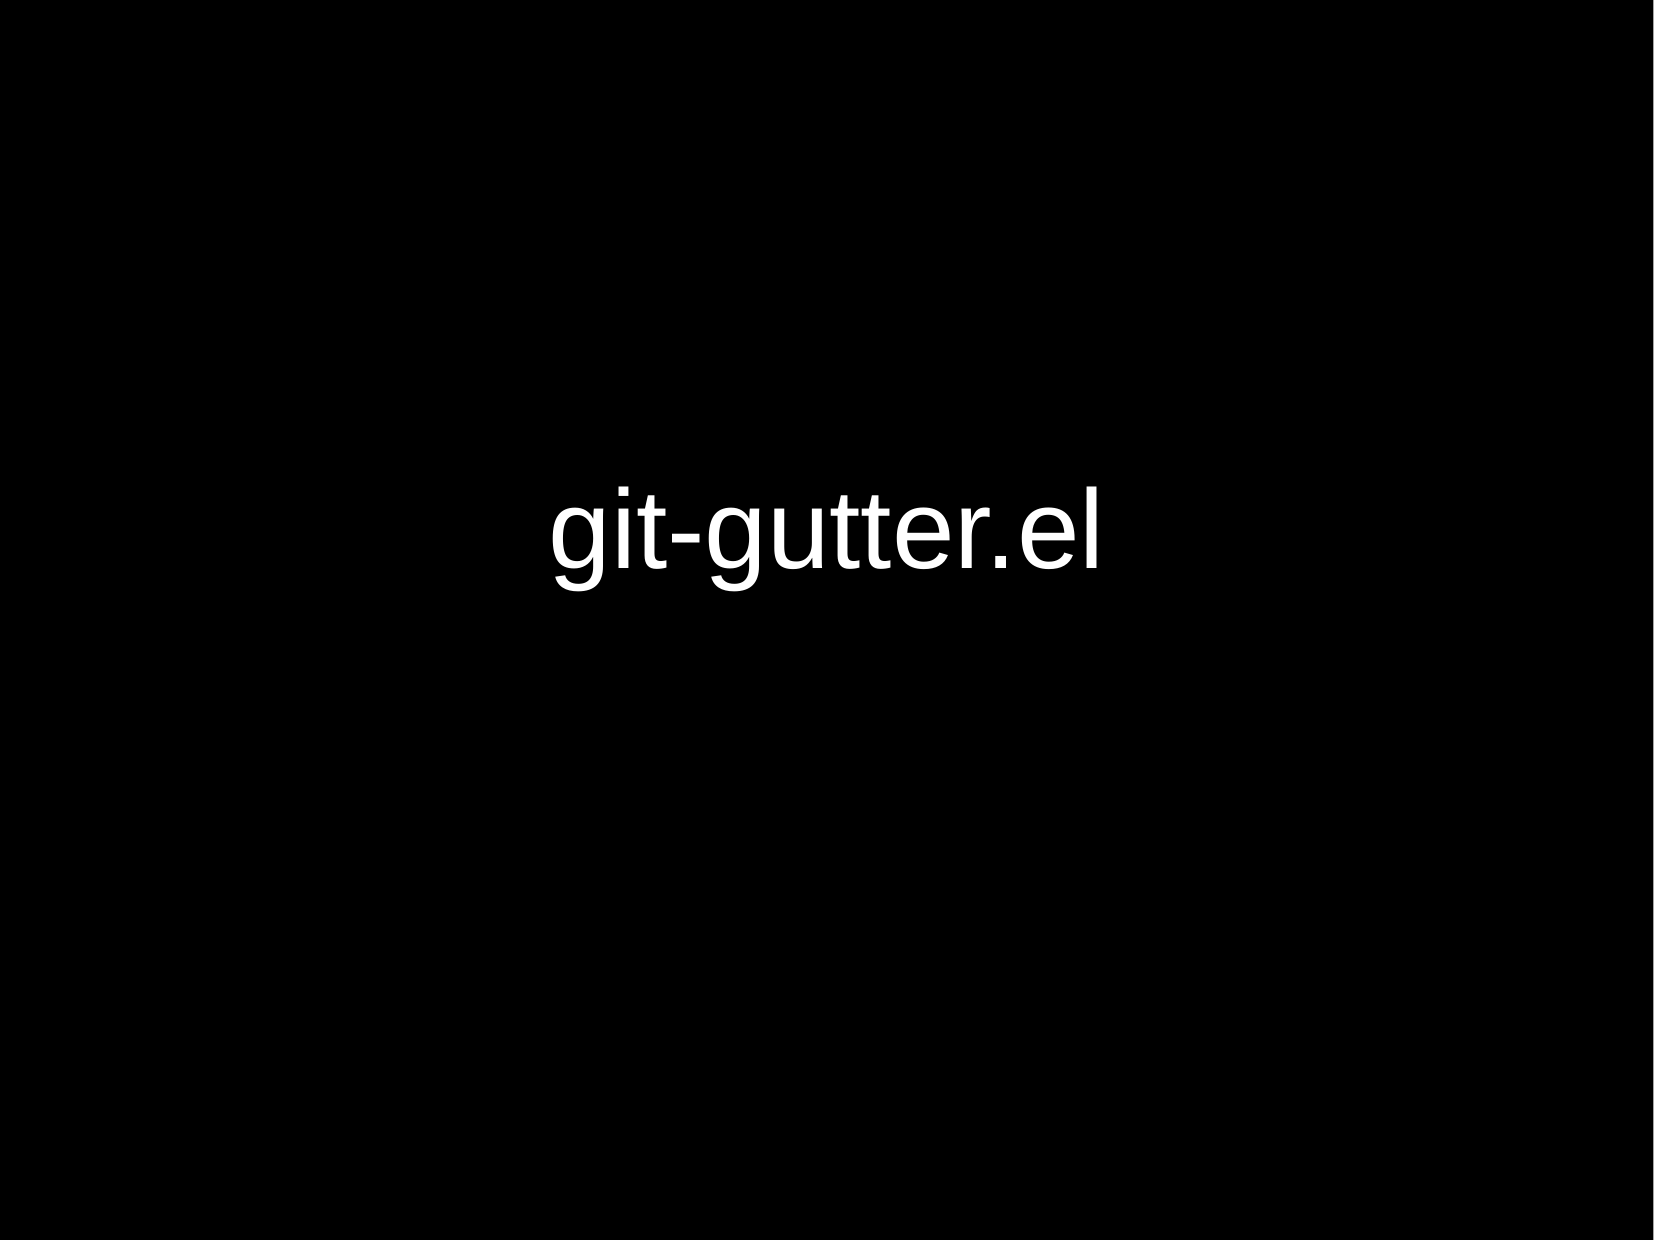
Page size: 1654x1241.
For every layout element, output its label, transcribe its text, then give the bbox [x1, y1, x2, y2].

subtitle git-gutter.el [82, 49, 1571, 1010]
